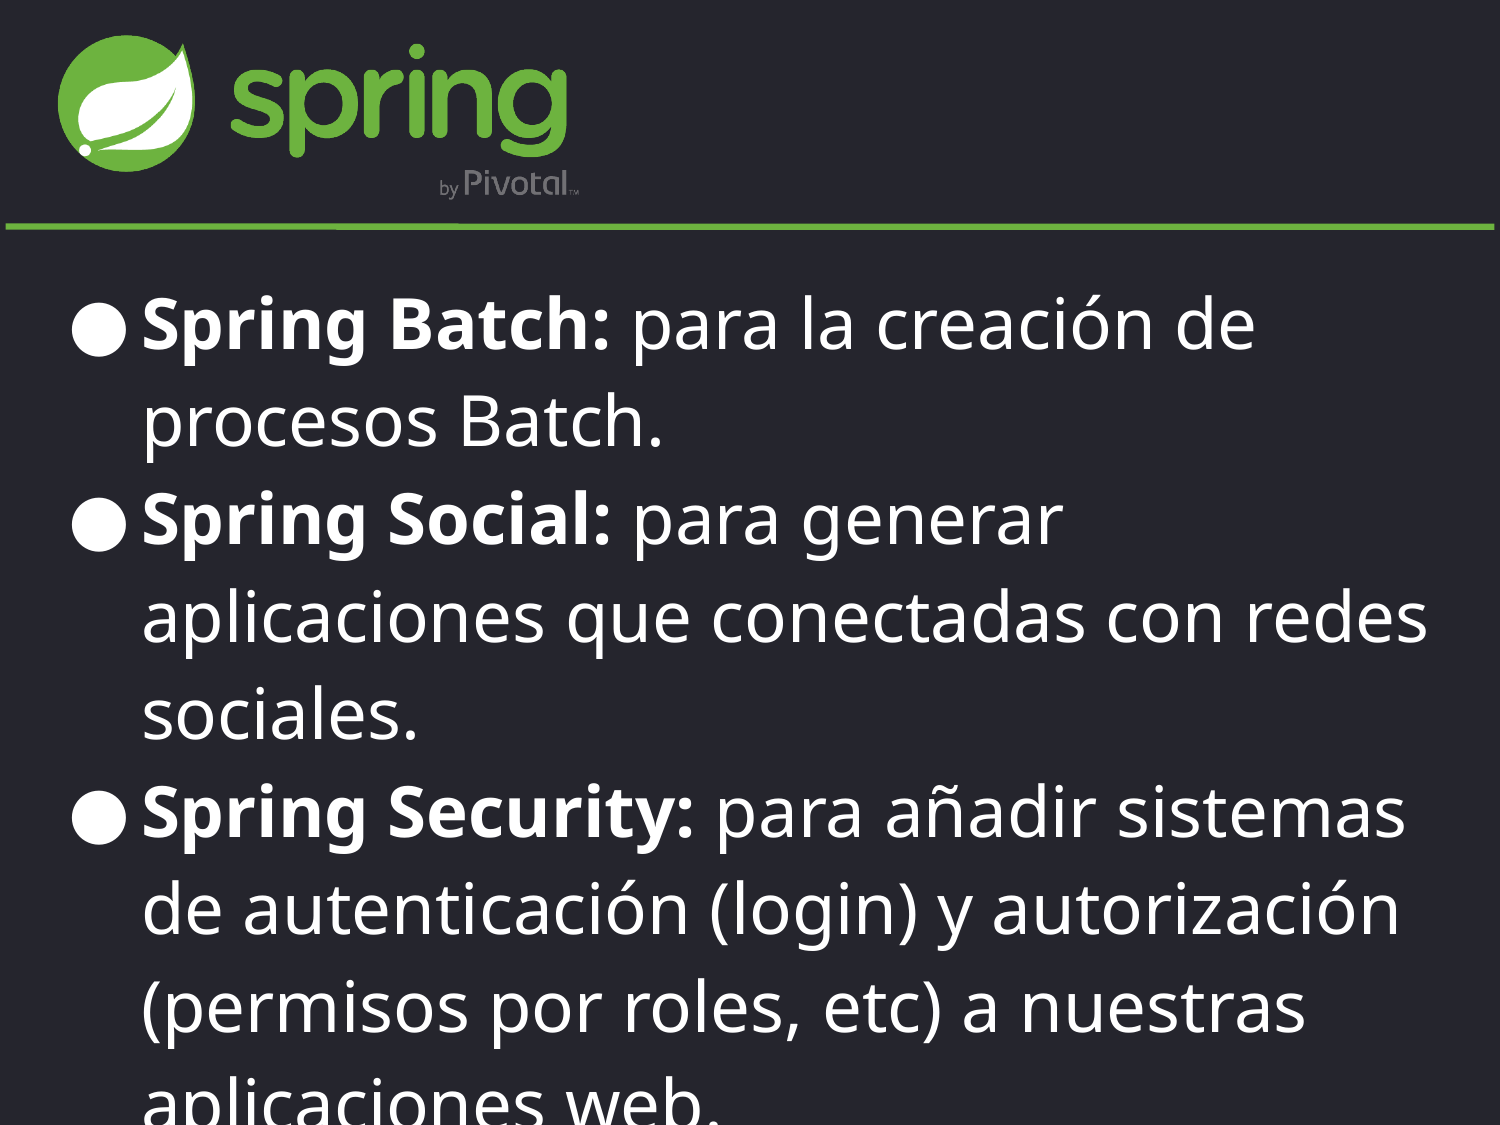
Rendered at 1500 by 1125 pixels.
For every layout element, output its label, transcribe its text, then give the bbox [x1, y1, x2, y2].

picture [51, 30, 586, 203]
list Spring Batch: para la creación de procesos Batch. Spring Social: para generar aplicaciones que conectadas con redes sociales. Spring Security: para añadir sistemas de autenticación (login) y autorización (permisos por roles, etc) a nuestras aplicaciones web. [51, 250, 1495, 1125]
